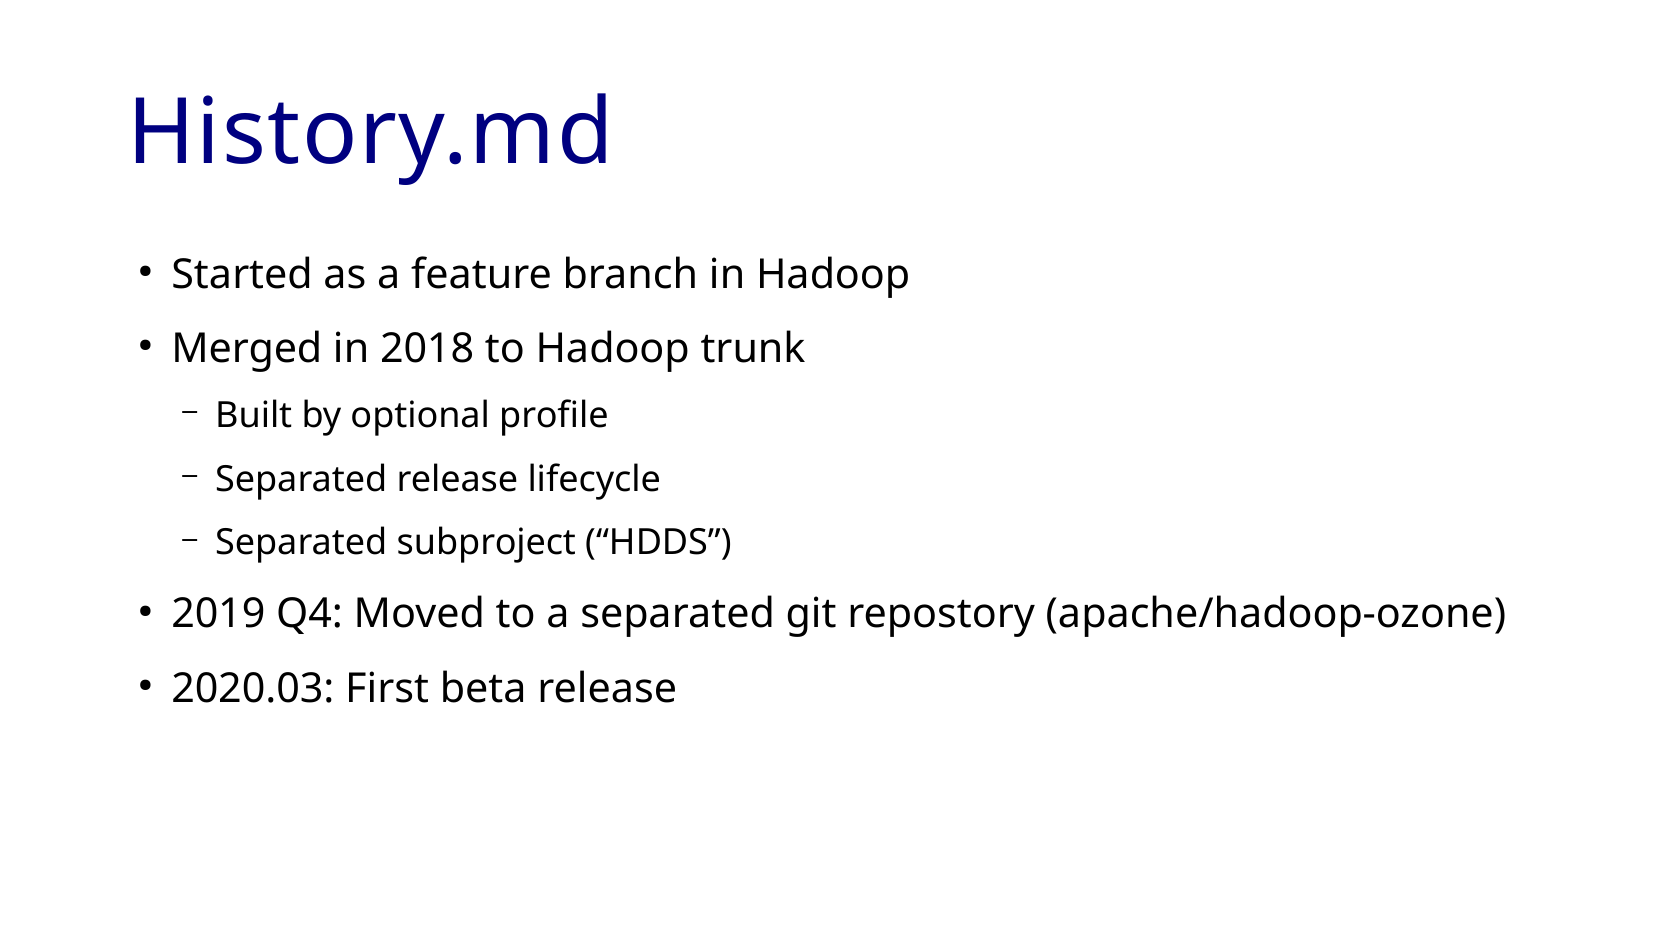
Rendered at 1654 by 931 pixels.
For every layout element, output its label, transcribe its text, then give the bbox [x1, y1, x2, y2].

list Started as a feature branch in Hadoop Merged in 2018 to Hadoop trunk Built by optional profile Separated release lifecycle Separated subproject (“HDDS”) 2019 Q4: Moved to a separated git repostory (apache/hadoop-ozone) 2020.03: First beta release [127, 244, 1527, 784]
title History.md [127, 69, 1654, 187]
